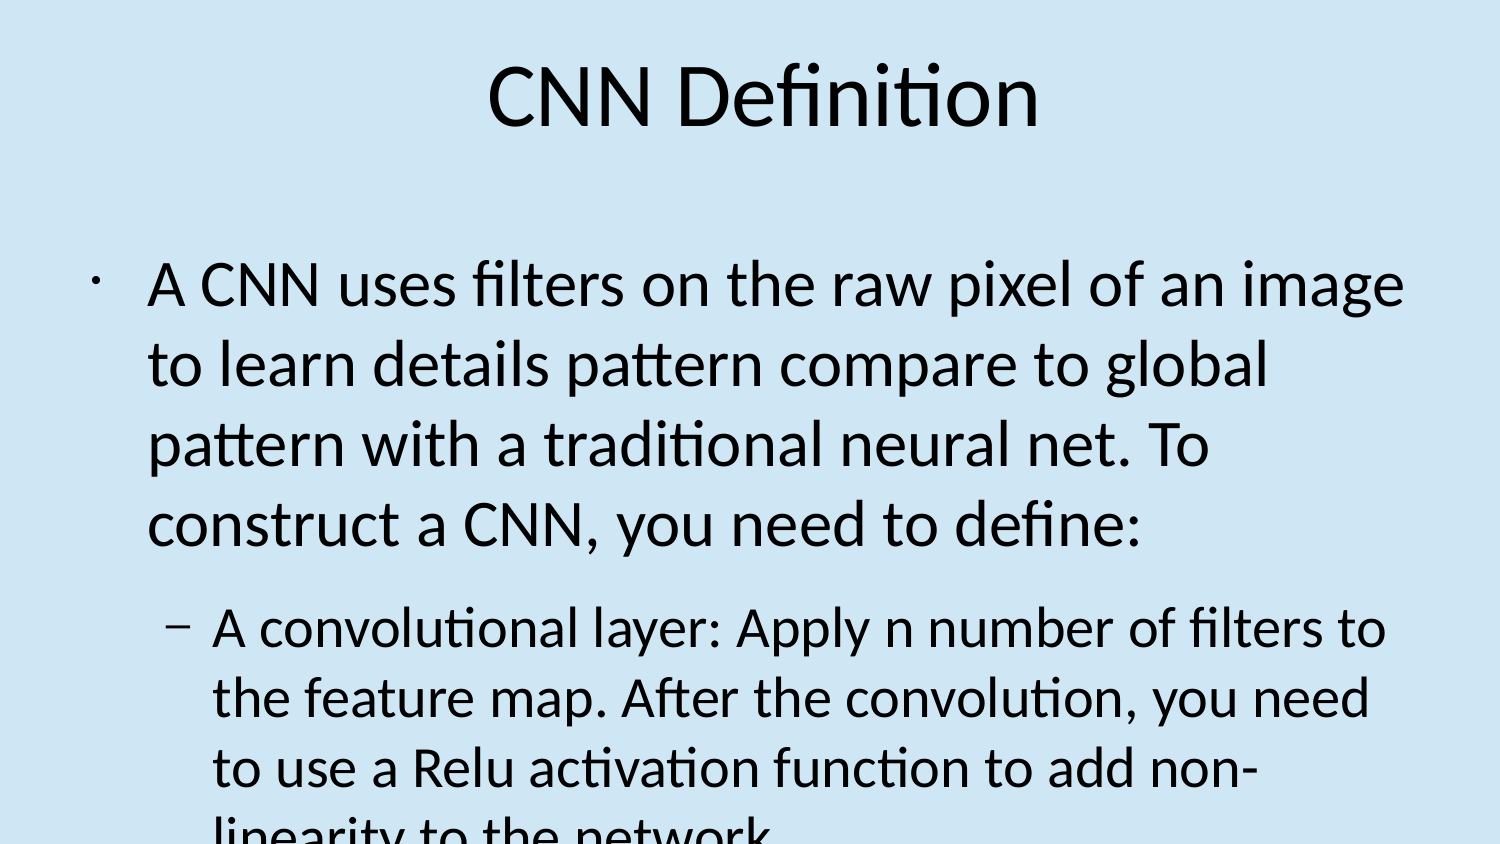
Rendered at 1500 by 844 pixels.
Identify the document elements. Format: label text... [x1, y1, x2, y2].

title CNN Definition [87, 27, 1442, 153]
list A CNN uses filters on the raw pixel of an image to learn details pattern compare to global pattern with a traditional neural net. To construct a CNN, you need to define: A convolutional layer: Apply n number of filters to the feature map. After the convolution, you need to use a Relu activation function to add non-linearity to the network. Pooling layer: The next step after the convolution is to downsample the feature max. The purpose is to reduce the dimensionality of the feature map to prevent overfitting and improve the computation speed. Max pooling is the conventional technique, which divides the feature maps into subregions (usually with a 2x2 size) and keeps only the maximum values. Fully connected layers: All neurons from the previous layers are connected to the next layers. The CNN will classify the label according to the features from the convolutional layers and reduced with the pooling layer. [76, 232, 1429, 784]
